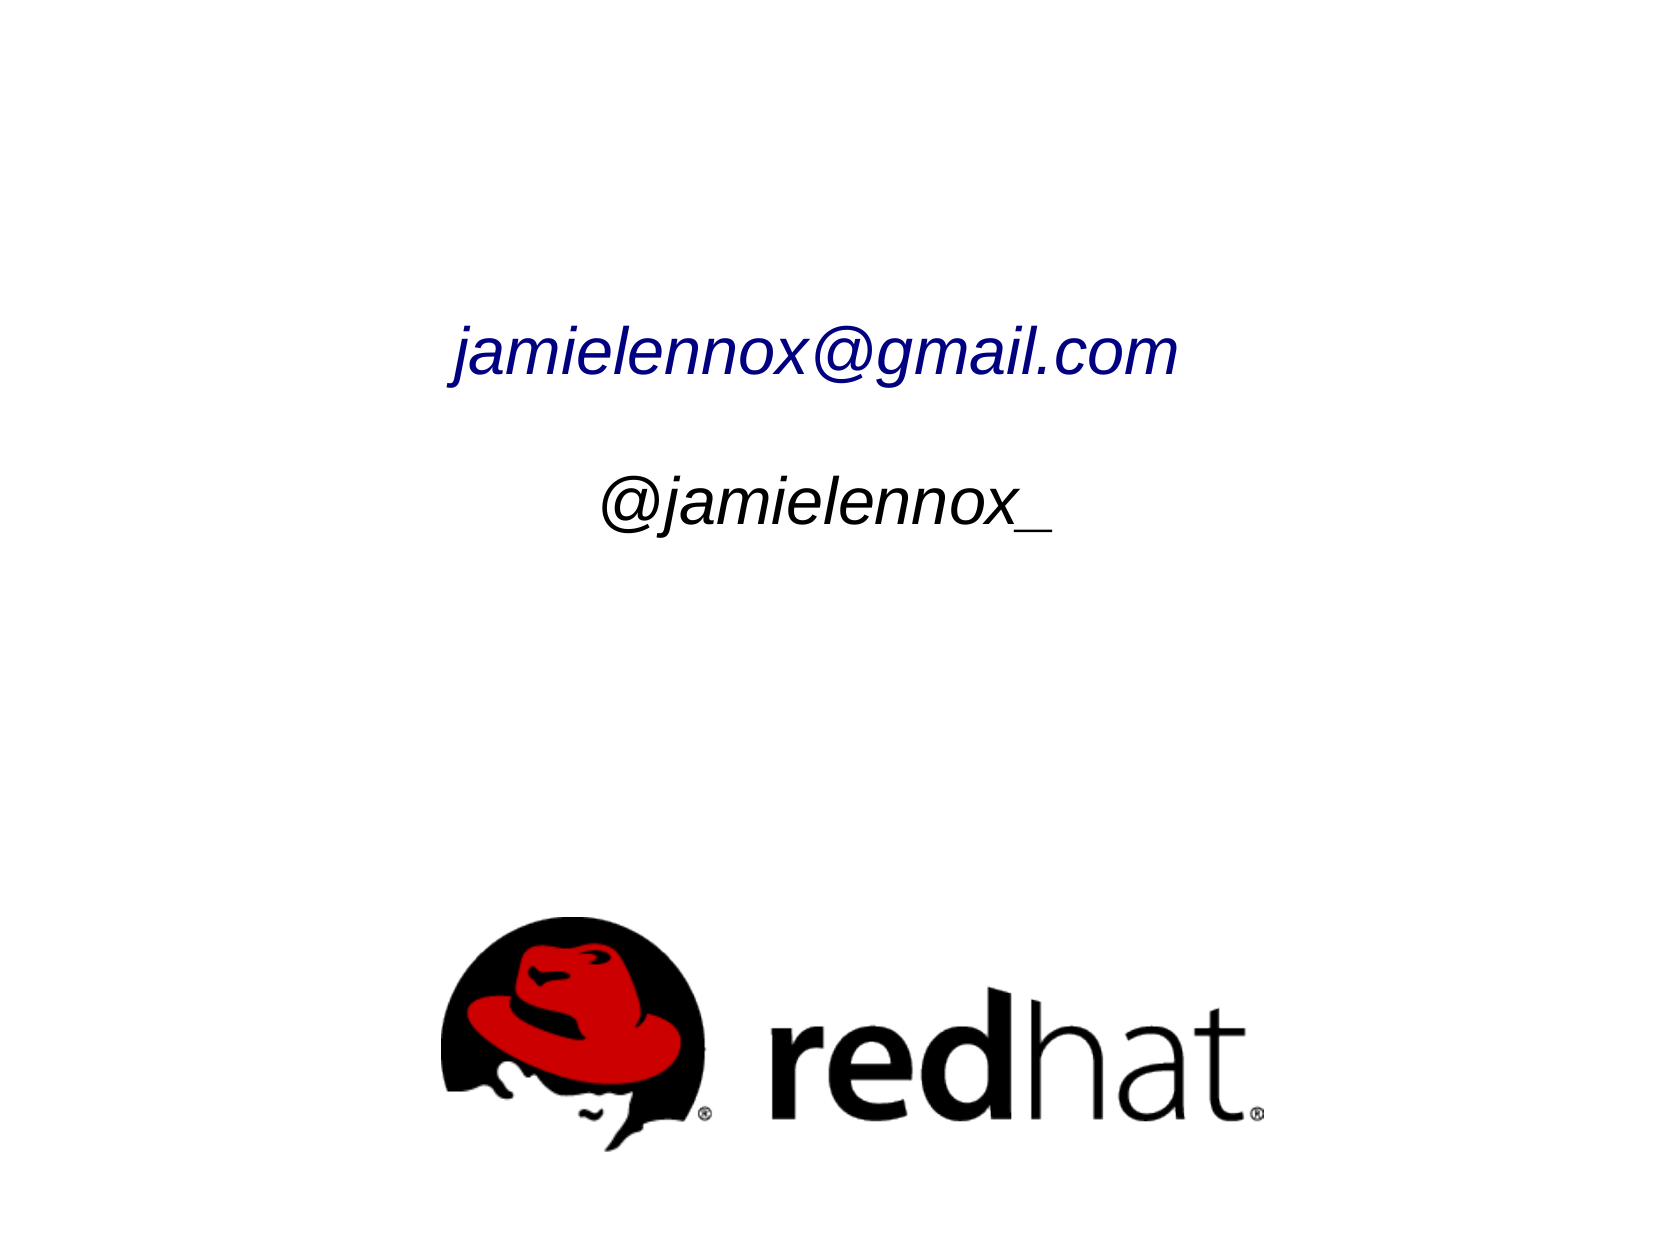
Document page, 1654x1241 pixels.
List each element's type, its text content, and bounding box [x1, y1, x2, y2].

picture [441, 917, 1264, 1182]
subtitle jamielennox@gmail.com @jamielennox_ [82, 49, 1571, 804]
